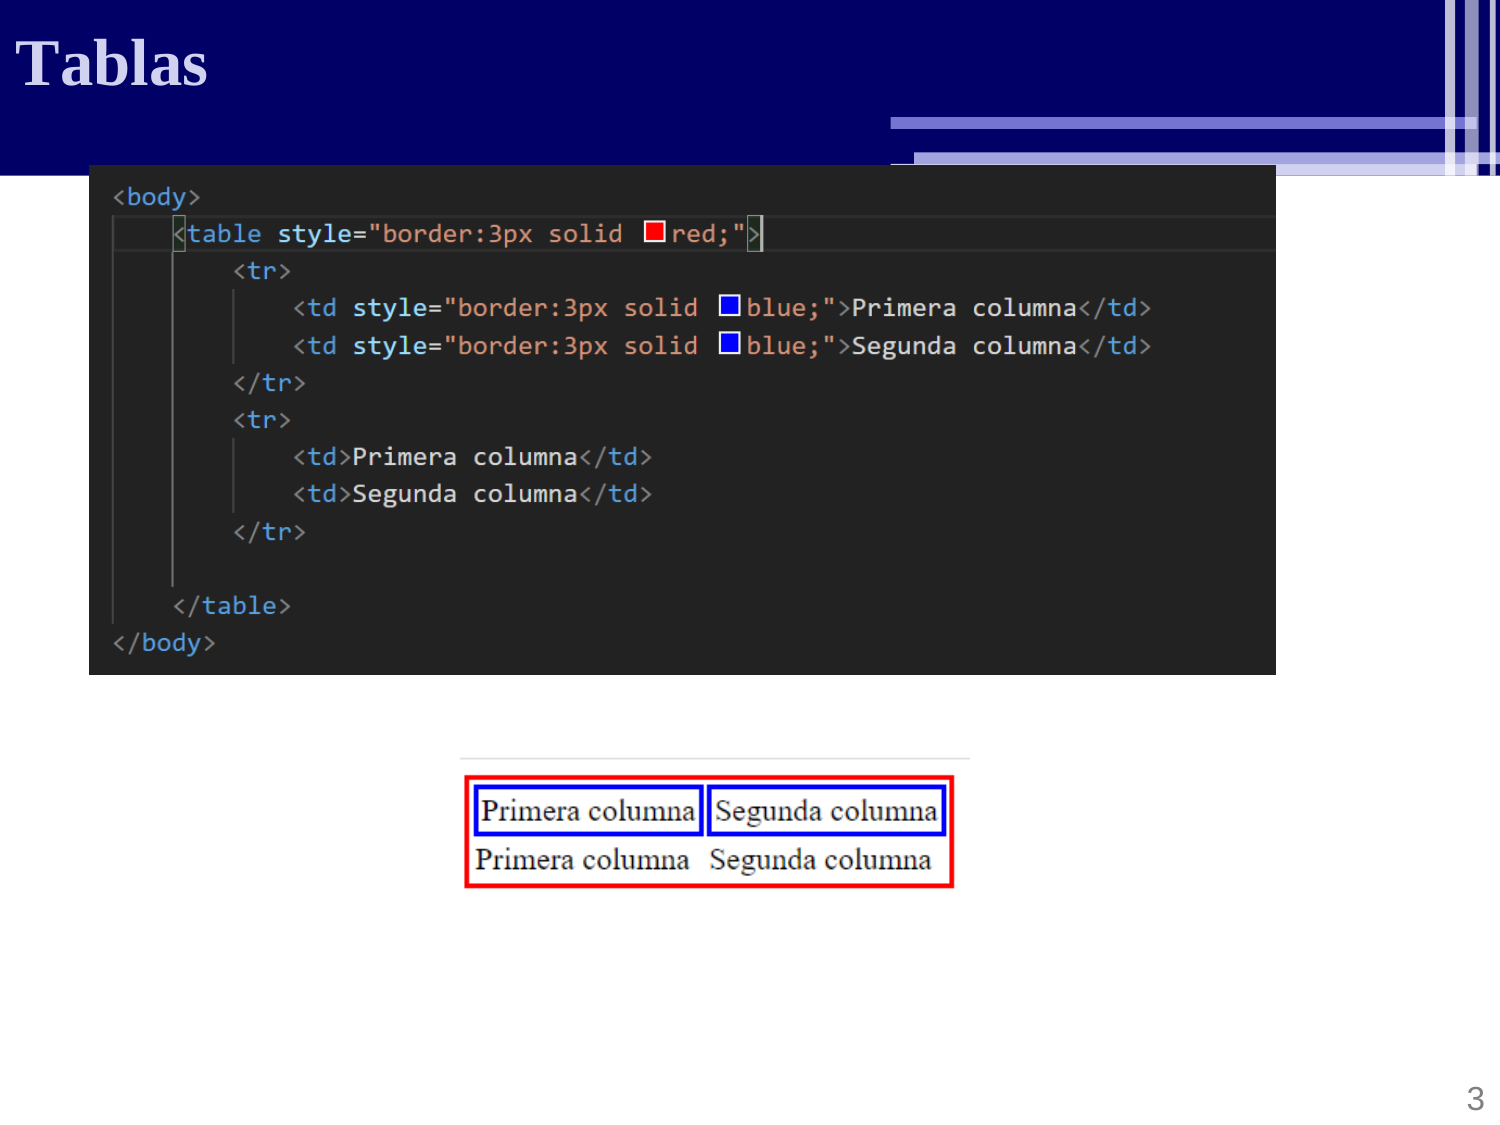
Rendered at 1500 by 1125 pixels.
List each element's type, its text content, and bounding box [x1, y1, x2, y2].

picture [460, 755, 970, 945]
picture [89, 165, 1276, 675]
title Tablas [0, 0, 1450, 118]
